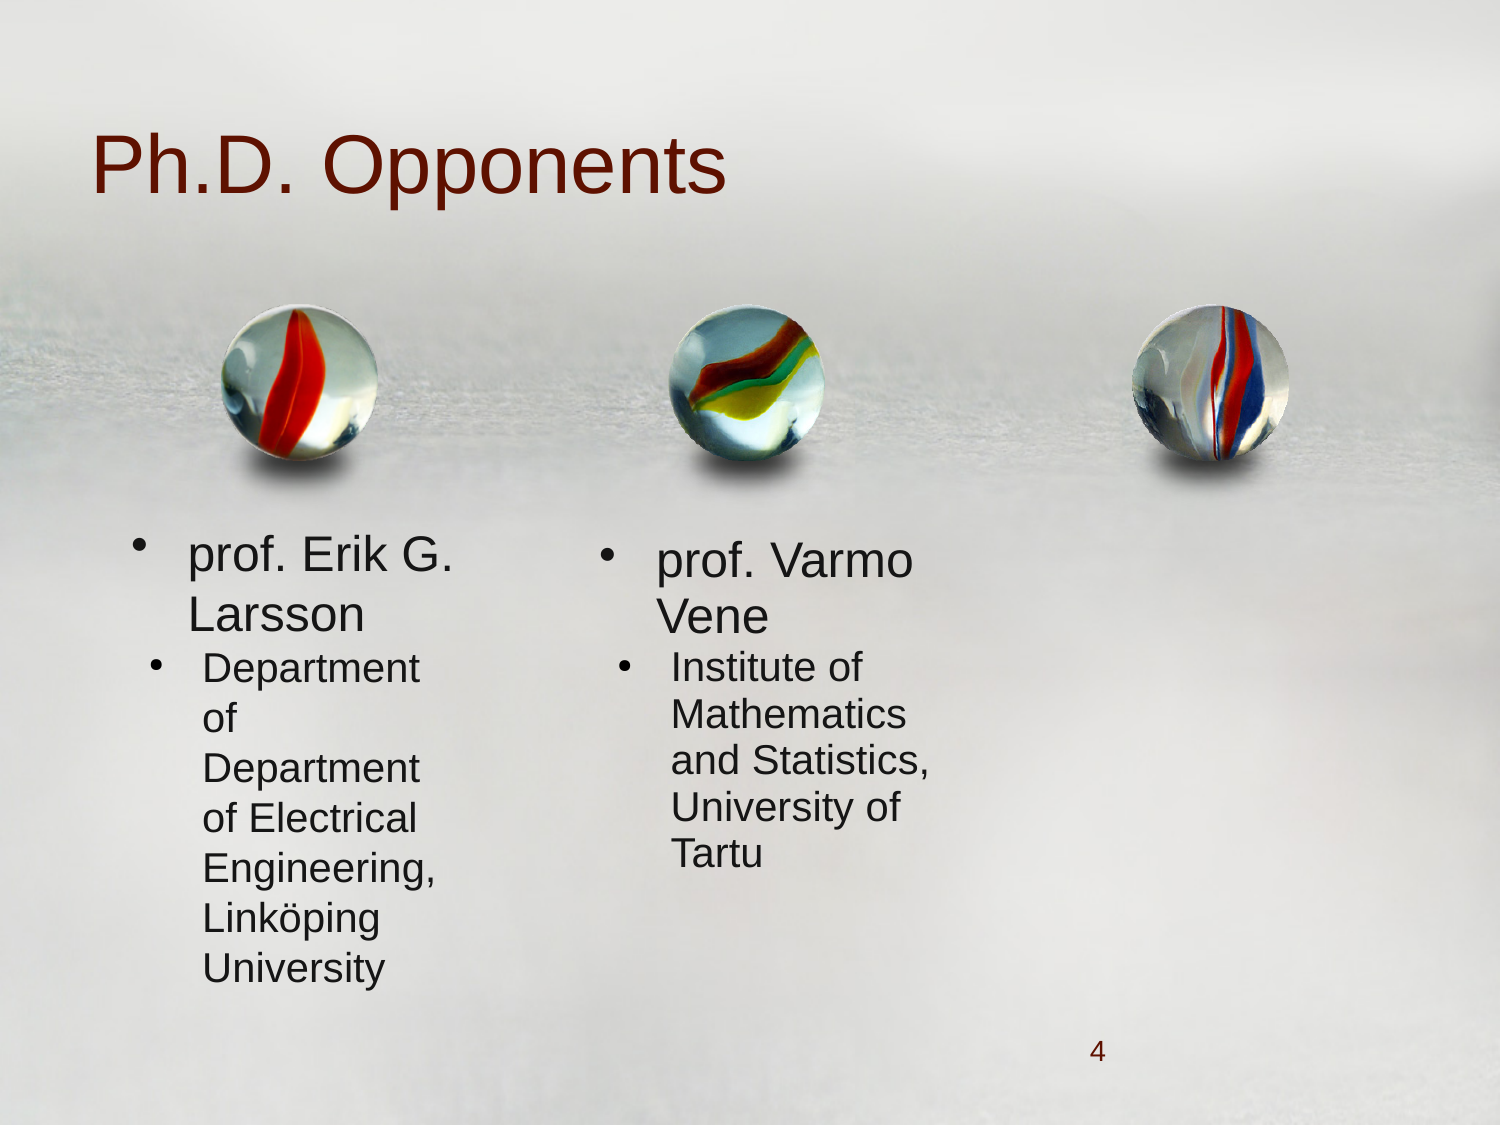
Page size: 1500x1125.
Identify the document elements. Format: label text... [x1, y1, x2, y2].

title Ph.D. Opponents [75, 66, 1425, 255]
picture [0, 0, 1500, 1125]
text_box prof. Varmo Vene Institute of Mathematics and Statistics, University of Tartu [585, 525, 961, 888]
list prof. Erik G. Larsson Department of Department of Electrical Engineering, Linköping University [116, 513, 480, 869]
